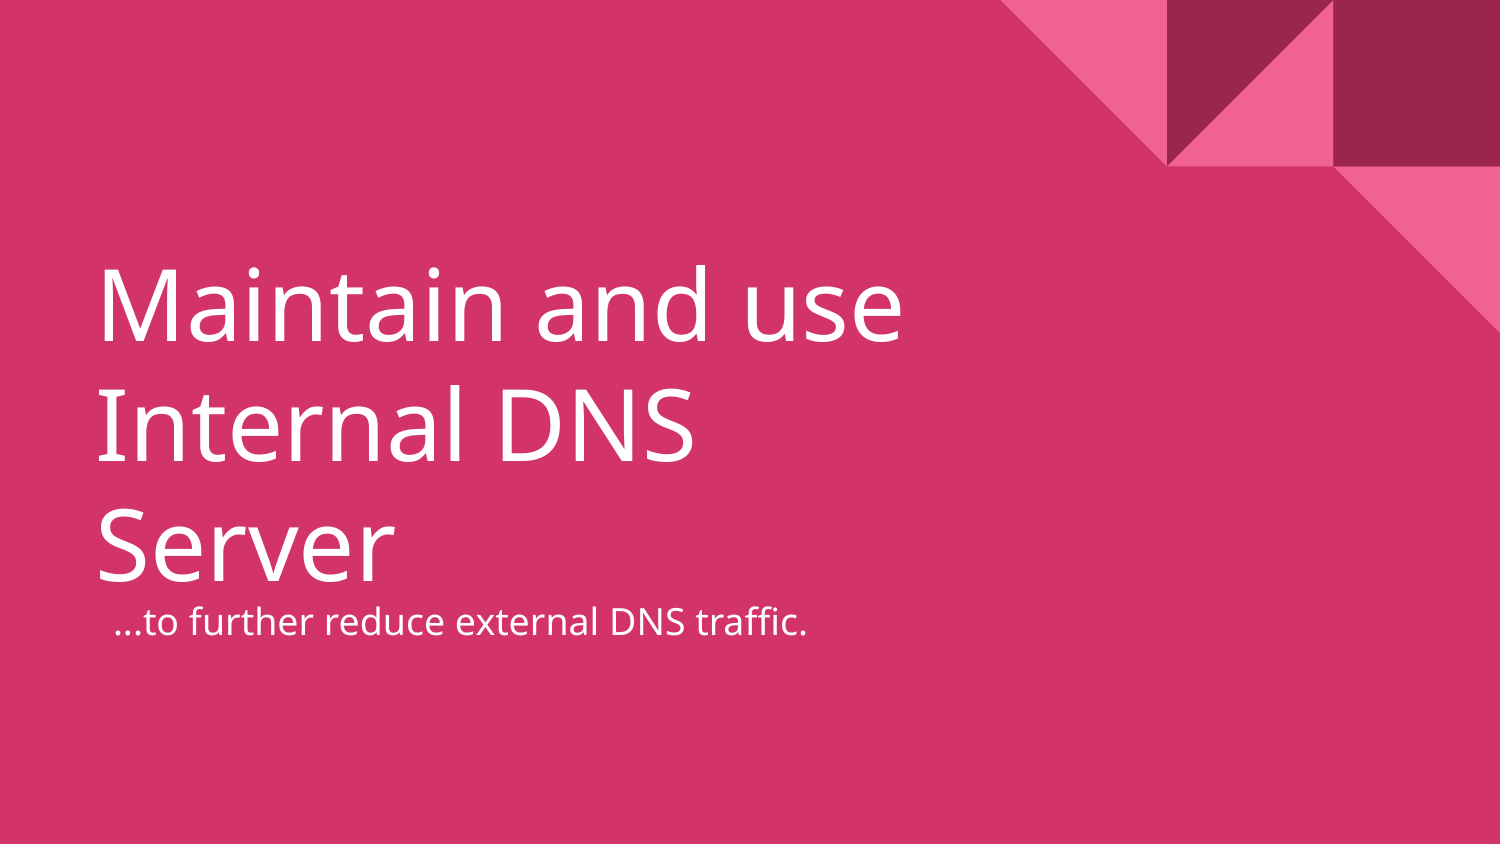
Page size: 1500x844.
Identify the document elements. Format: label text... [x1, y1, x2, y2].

title Maintain and use Internal DNS Server [80, 86, 1003, 758]
subtitle ...to further reduce external DNS traffic. [98, 583, 1447, 655]
